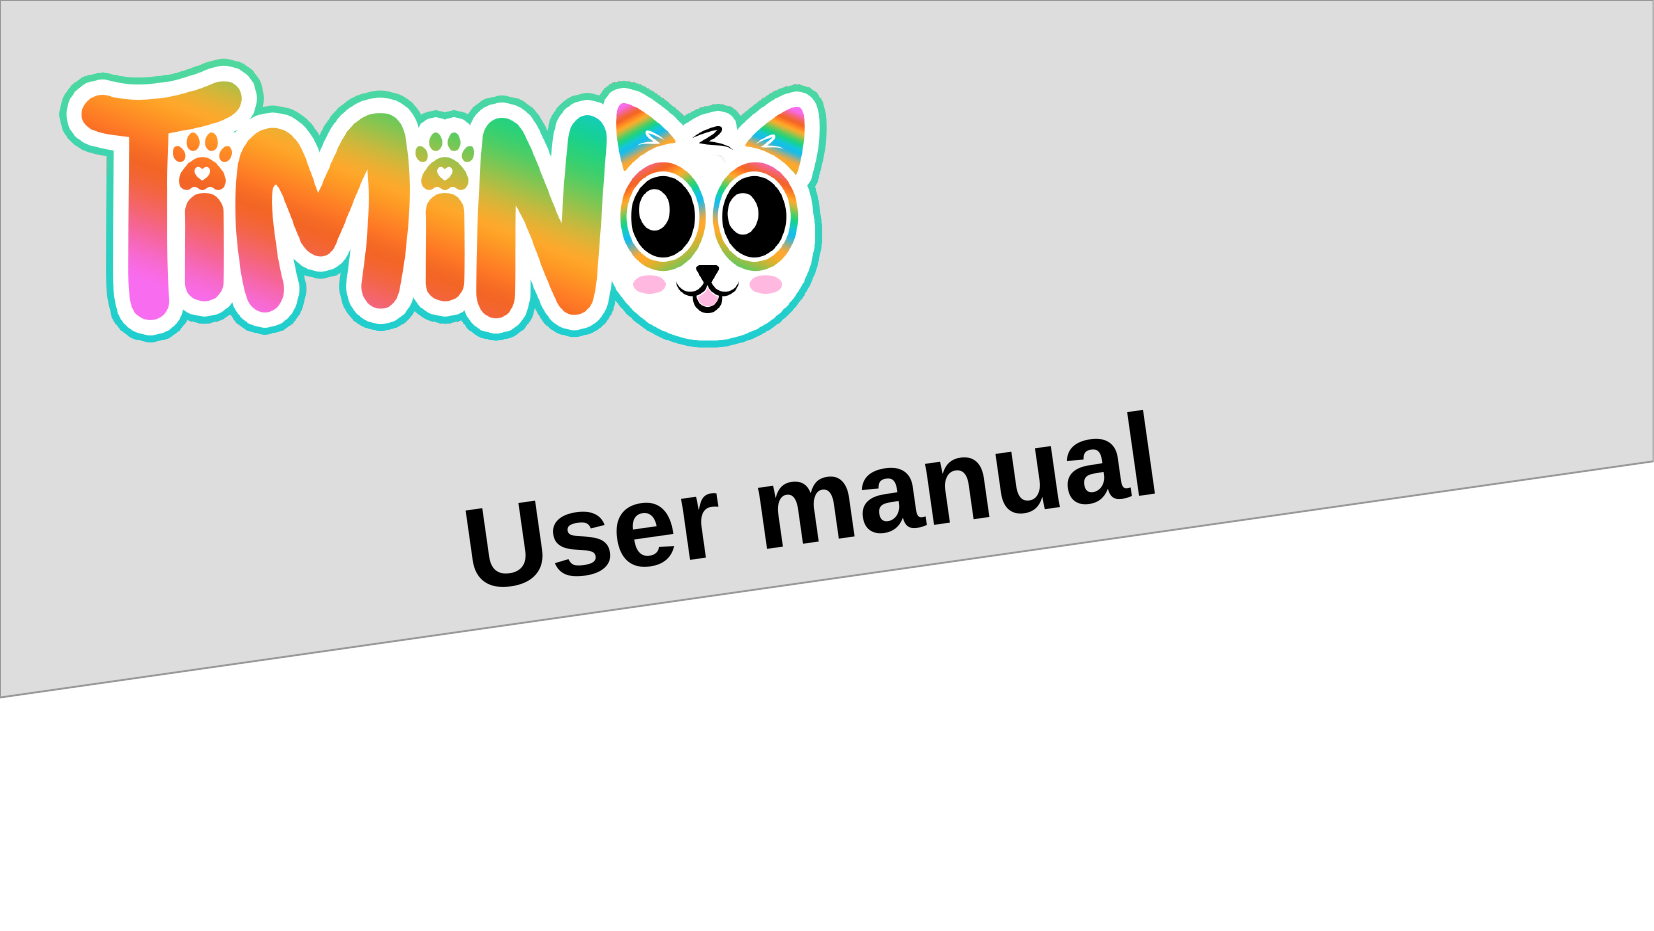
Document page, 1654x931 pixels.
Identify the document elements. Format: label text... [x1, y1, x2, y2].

picture [59, 58, 827, 348]
title User manual [62, 267, 1562, 737]
text_box [100, 478, 1546, 782]
